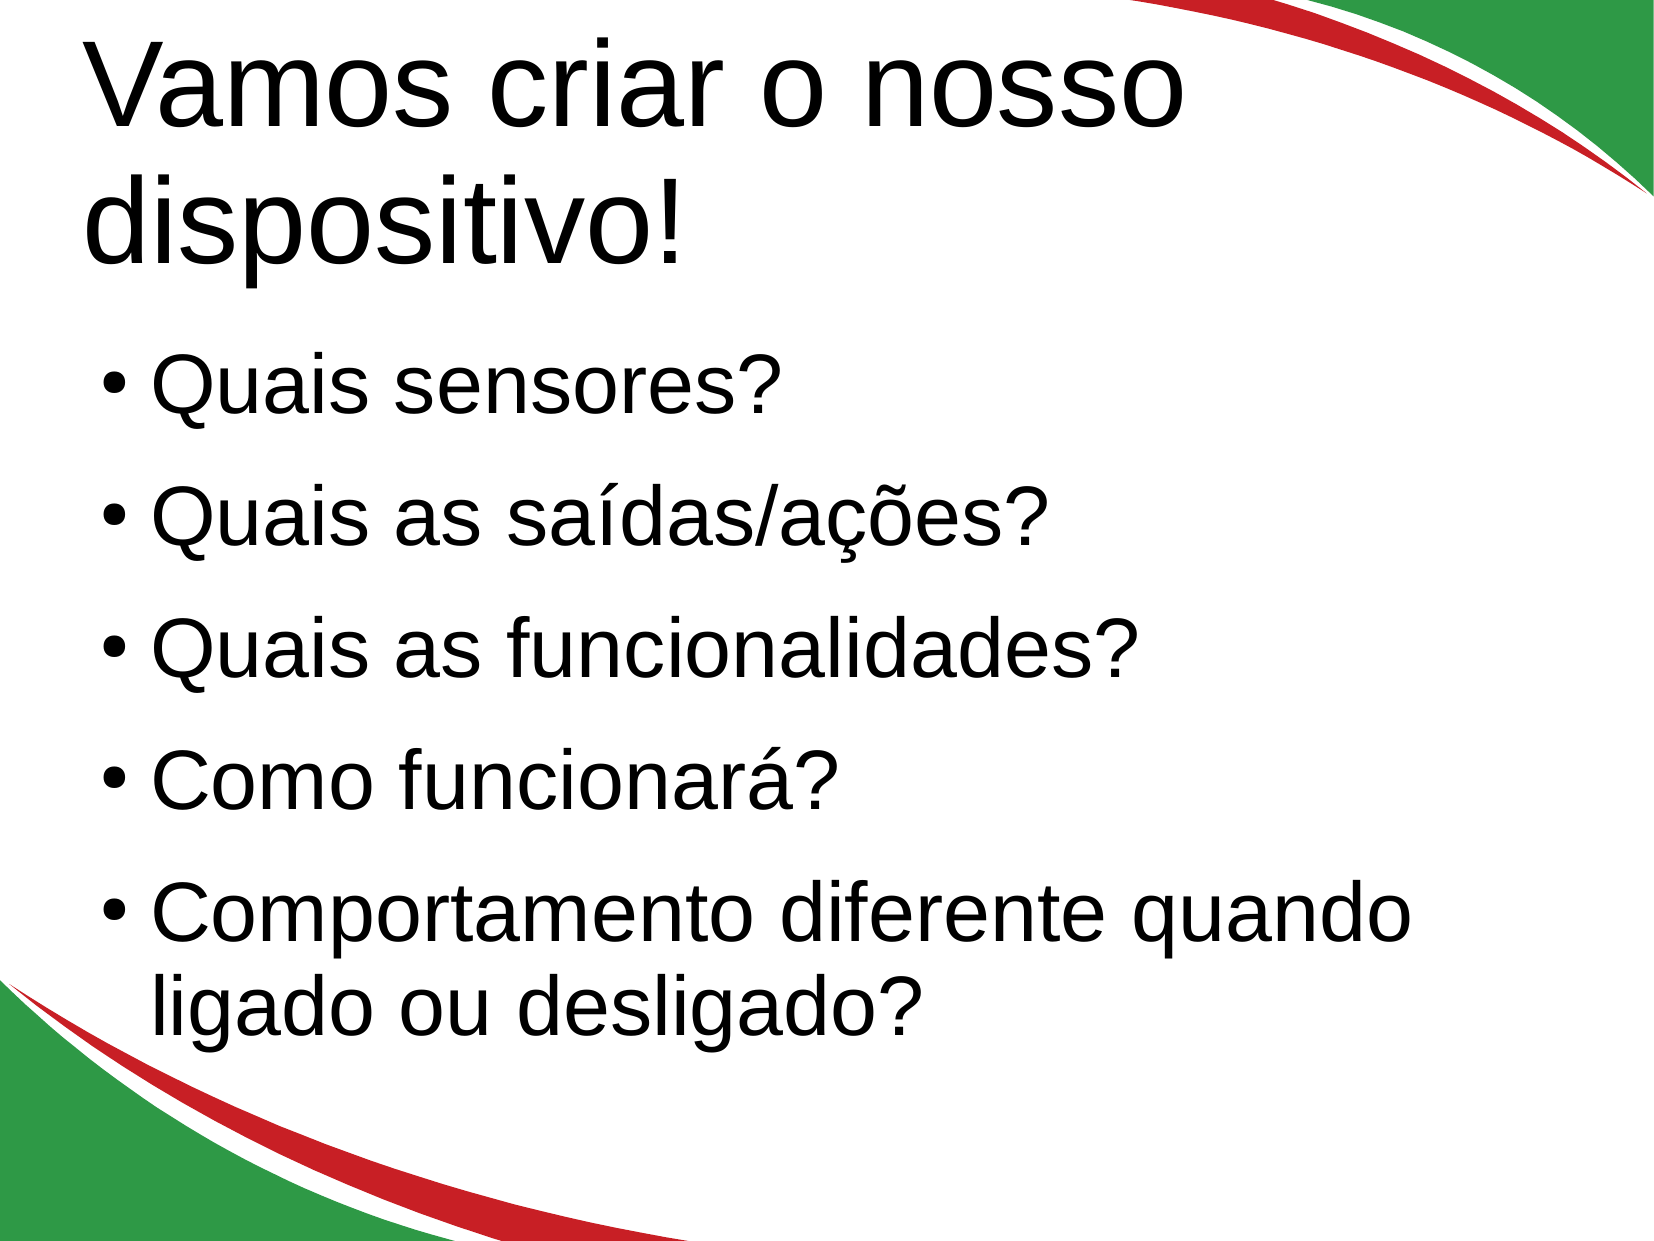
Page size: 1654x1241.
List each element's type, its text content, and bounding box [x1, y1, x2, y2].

title Vamos criar o nosso dispositivo! [82, 16, 1571, 290]
list Quais sensores? Quais as saídas/ações? Quais as funcionalidades? Como funcionará? Comportamento diferente quando ligado ou desligado? [82, 337, 1571, 1057]
